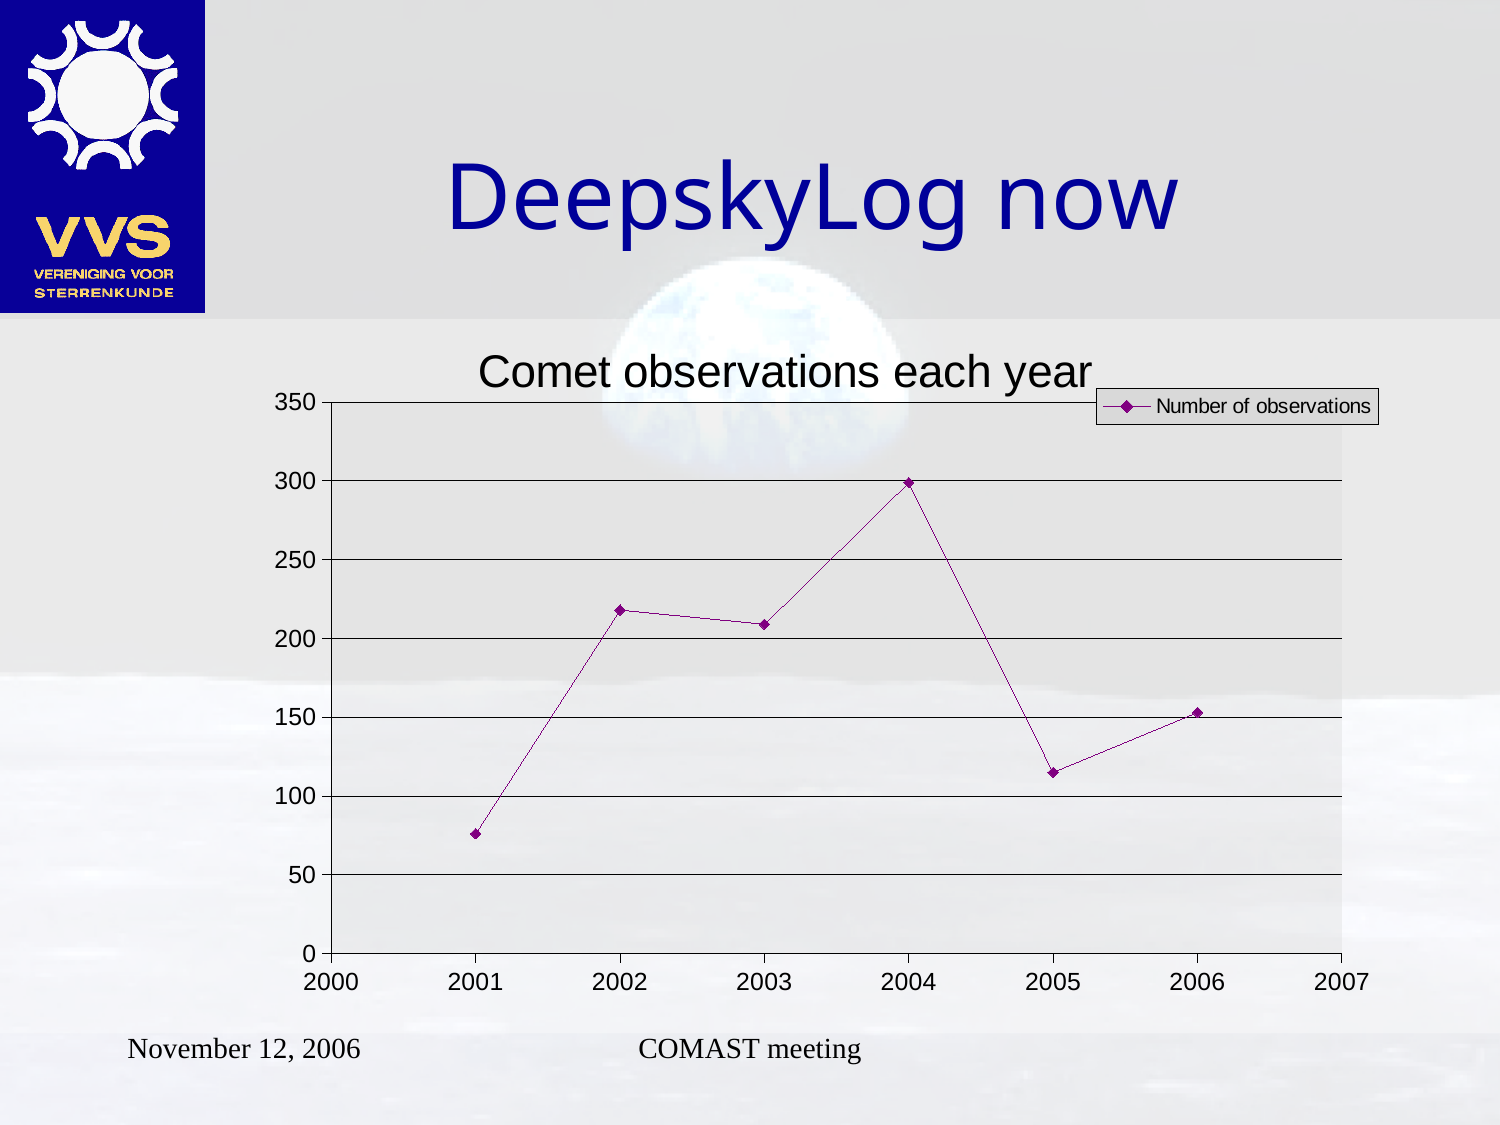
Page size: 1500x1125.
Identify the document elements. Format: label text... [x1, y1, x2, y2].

chart [0, 318, 1500, 1034]
title DeepskyLog now [237, 76, 1388, 312]
picture [0, 0, 205, 313]
